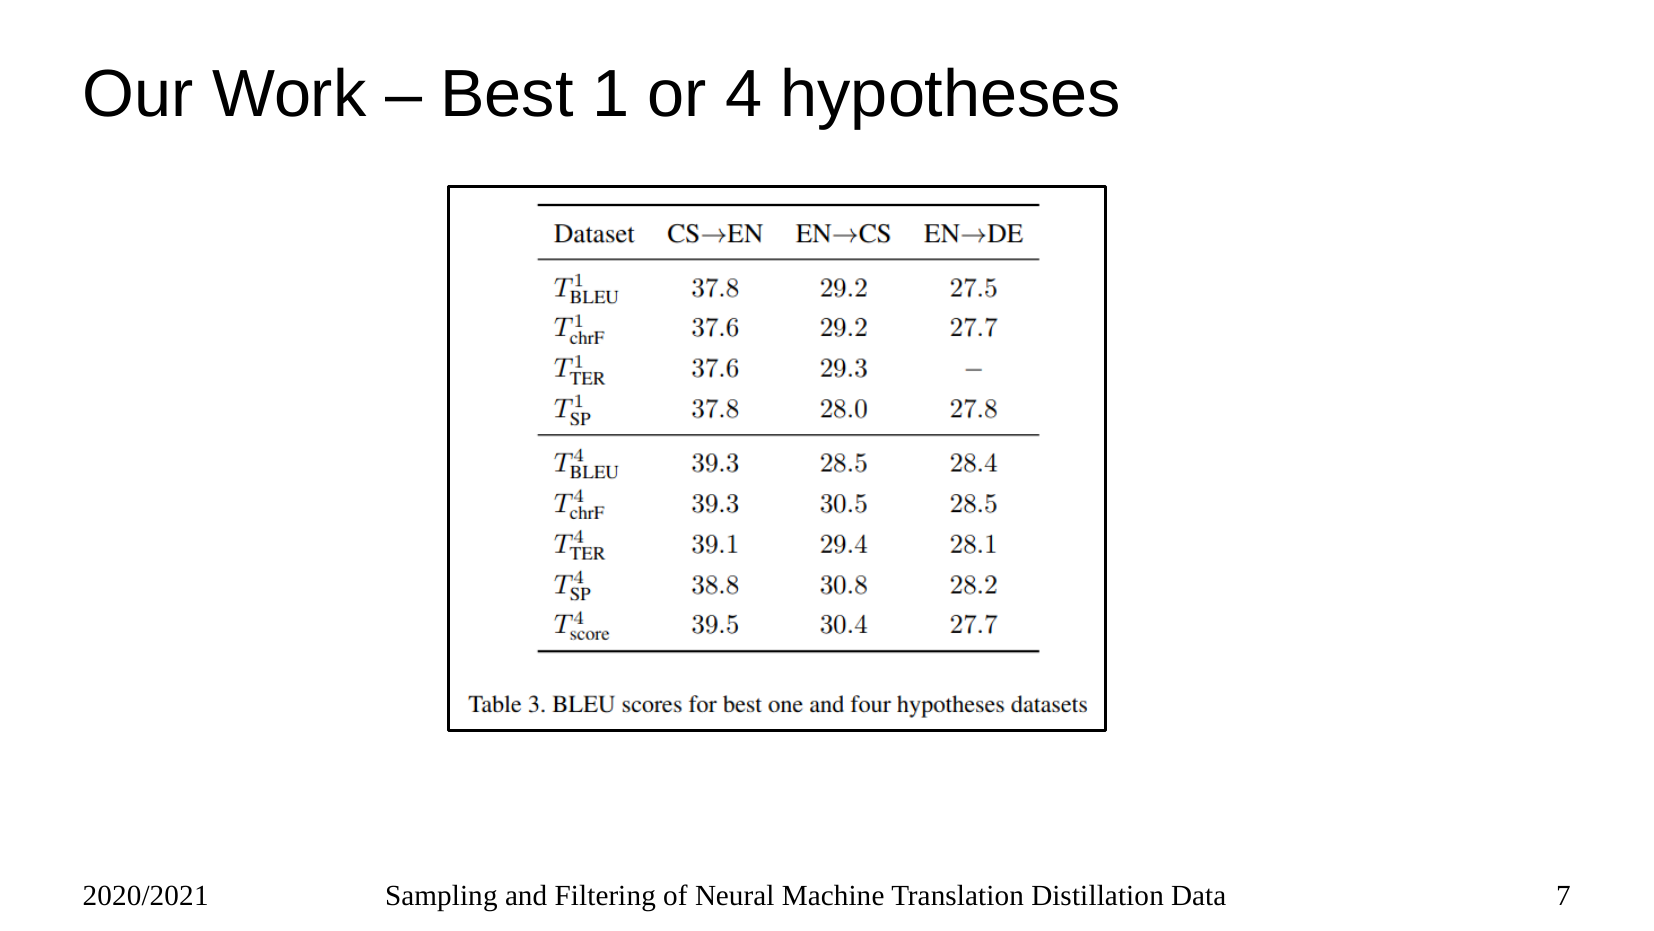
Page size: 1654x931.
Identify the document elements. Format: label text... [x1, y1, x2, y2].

picture [450, 187, 1105, 730]
title Our Work – Best 1 or 4 hypotheses [82, 37, 1571, 151]
